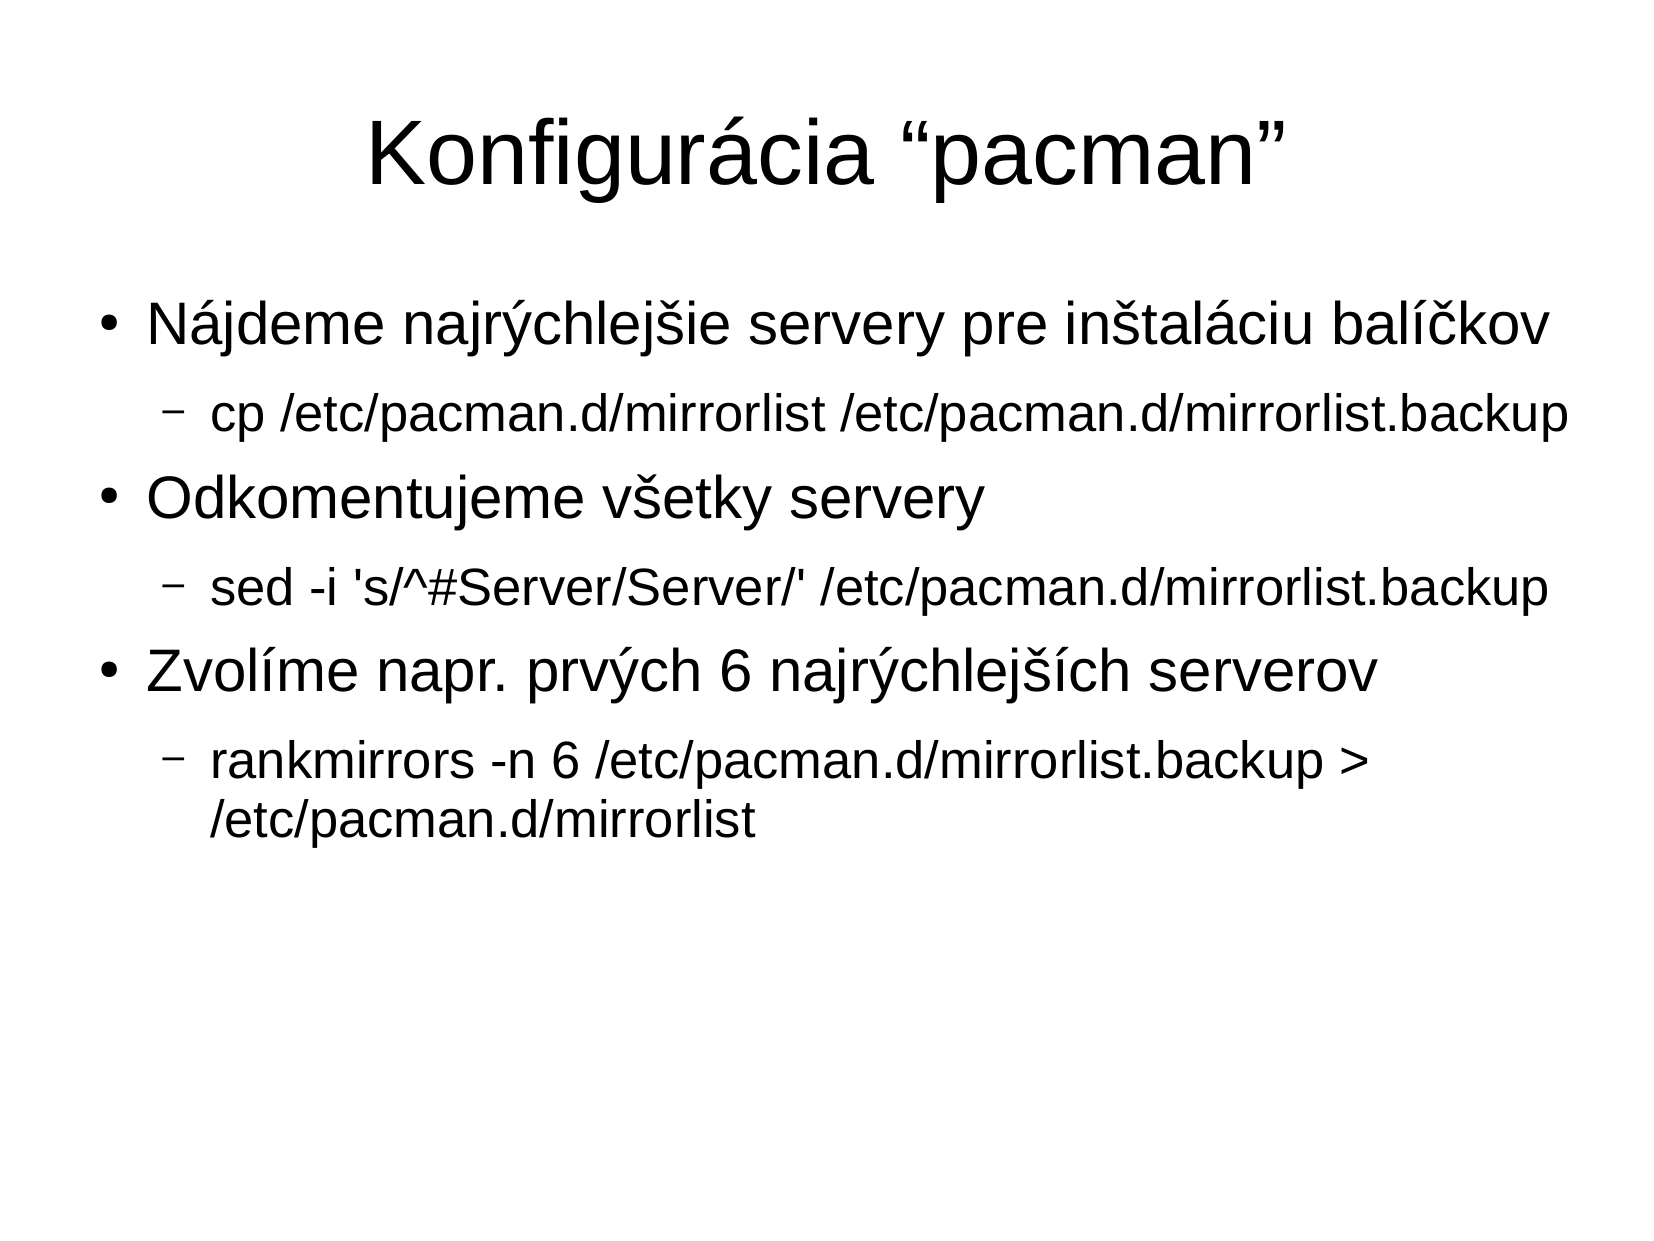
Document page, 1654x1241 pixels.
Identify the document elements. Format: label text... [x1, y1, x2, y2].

title Konfigurácia “pacman” [82, 49, 1571, 257]
list Nájdeme najrýchlejšie servery pre inštaláciu balíčkov cp /etc/pacman.d/mirrorlist /etc/pacman.d/mirrorlist.backup Odkomentujeme všetky servery sed -i 's/^#Server/Server/' /etc/pacman.d/mirrorlist.backup Zvolíme napr. prvých 6 najrýchlejších serverov rankmirrors -n 6 /etc/pacman.d/mirrorlist.backup > /etc/pacman.d/mirrorlist [82, 290, 1571, 1010]
